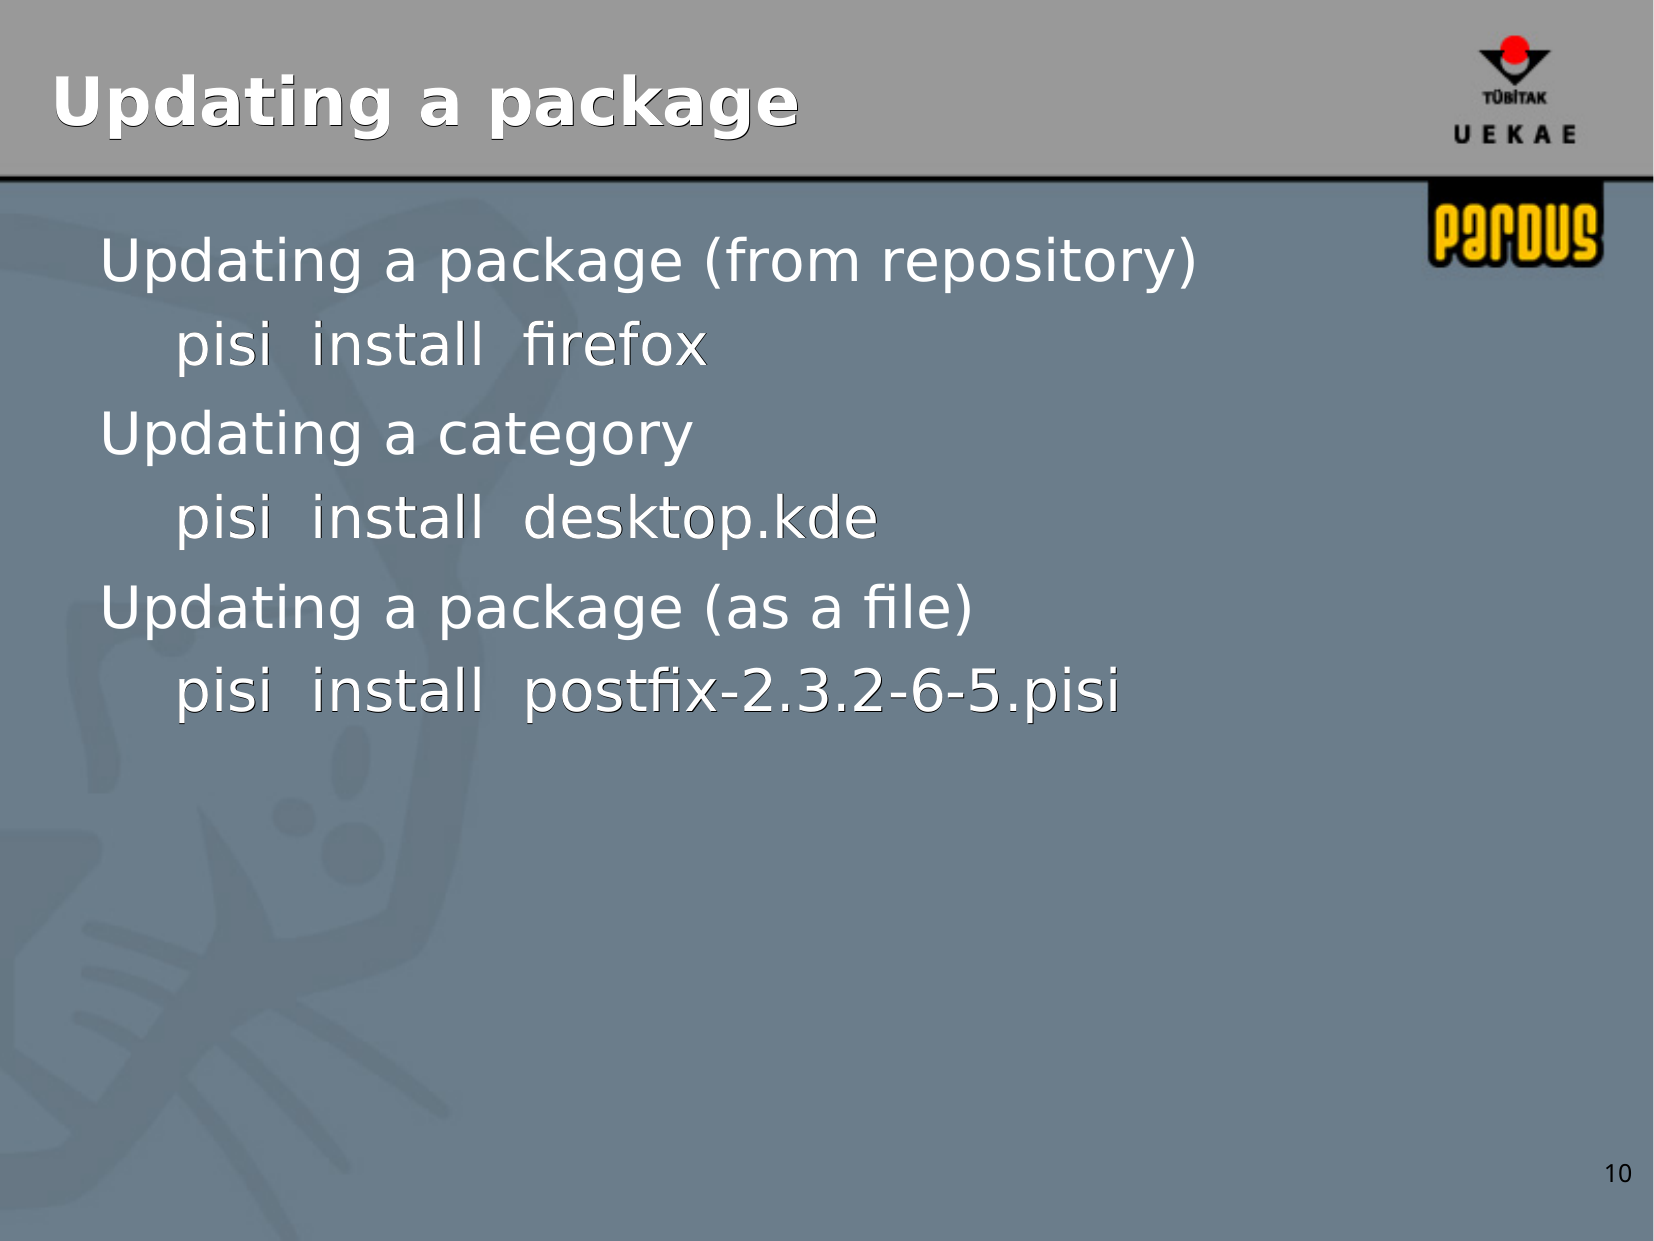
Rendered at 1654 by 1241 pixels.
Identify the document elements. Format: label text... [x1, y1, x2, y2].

title Updating a package [35, 43, 1449, 158]
list Updating a package (from repository) pisi install firefox Updating a category pisi install desktop.kde Updating a package (as a file) pisi install postfix-2.3.2-6-5.pisi [84, 216, 1595, 1201]
picture [0, 0, 1654, 1241]
